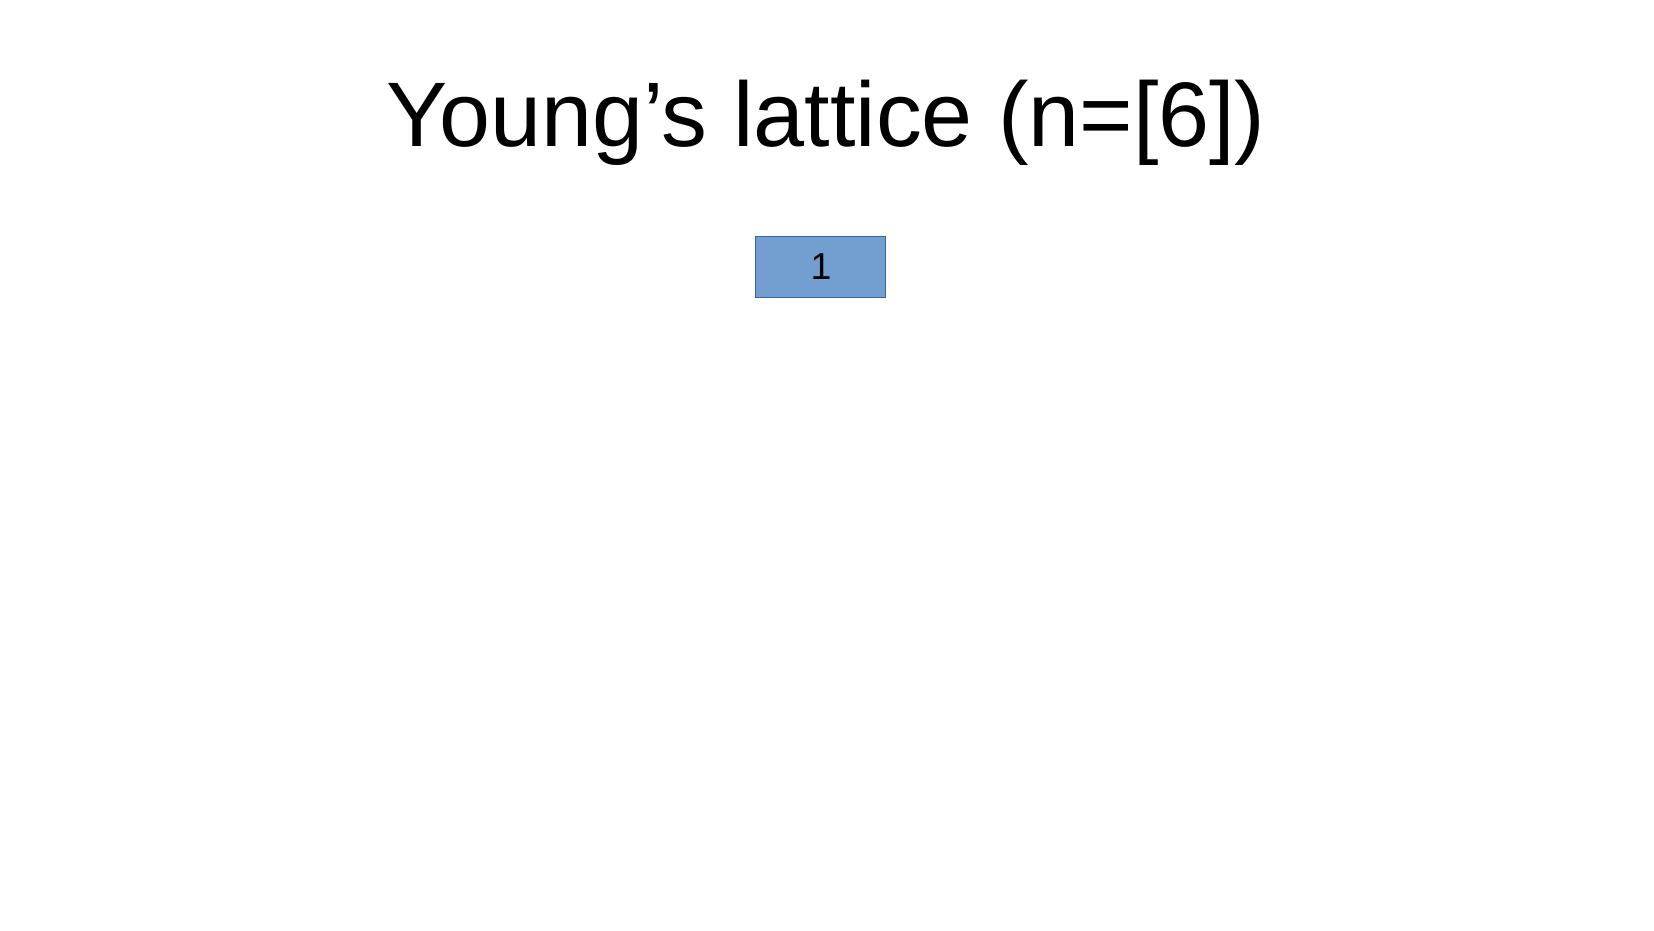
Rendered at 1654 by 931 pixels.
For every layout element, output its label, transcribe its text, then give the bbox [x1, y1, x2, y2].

title Young’s lattice (n=[6]) [82, 37, 1571, 193]
text_box 1 [755, 236, 886, 298]
